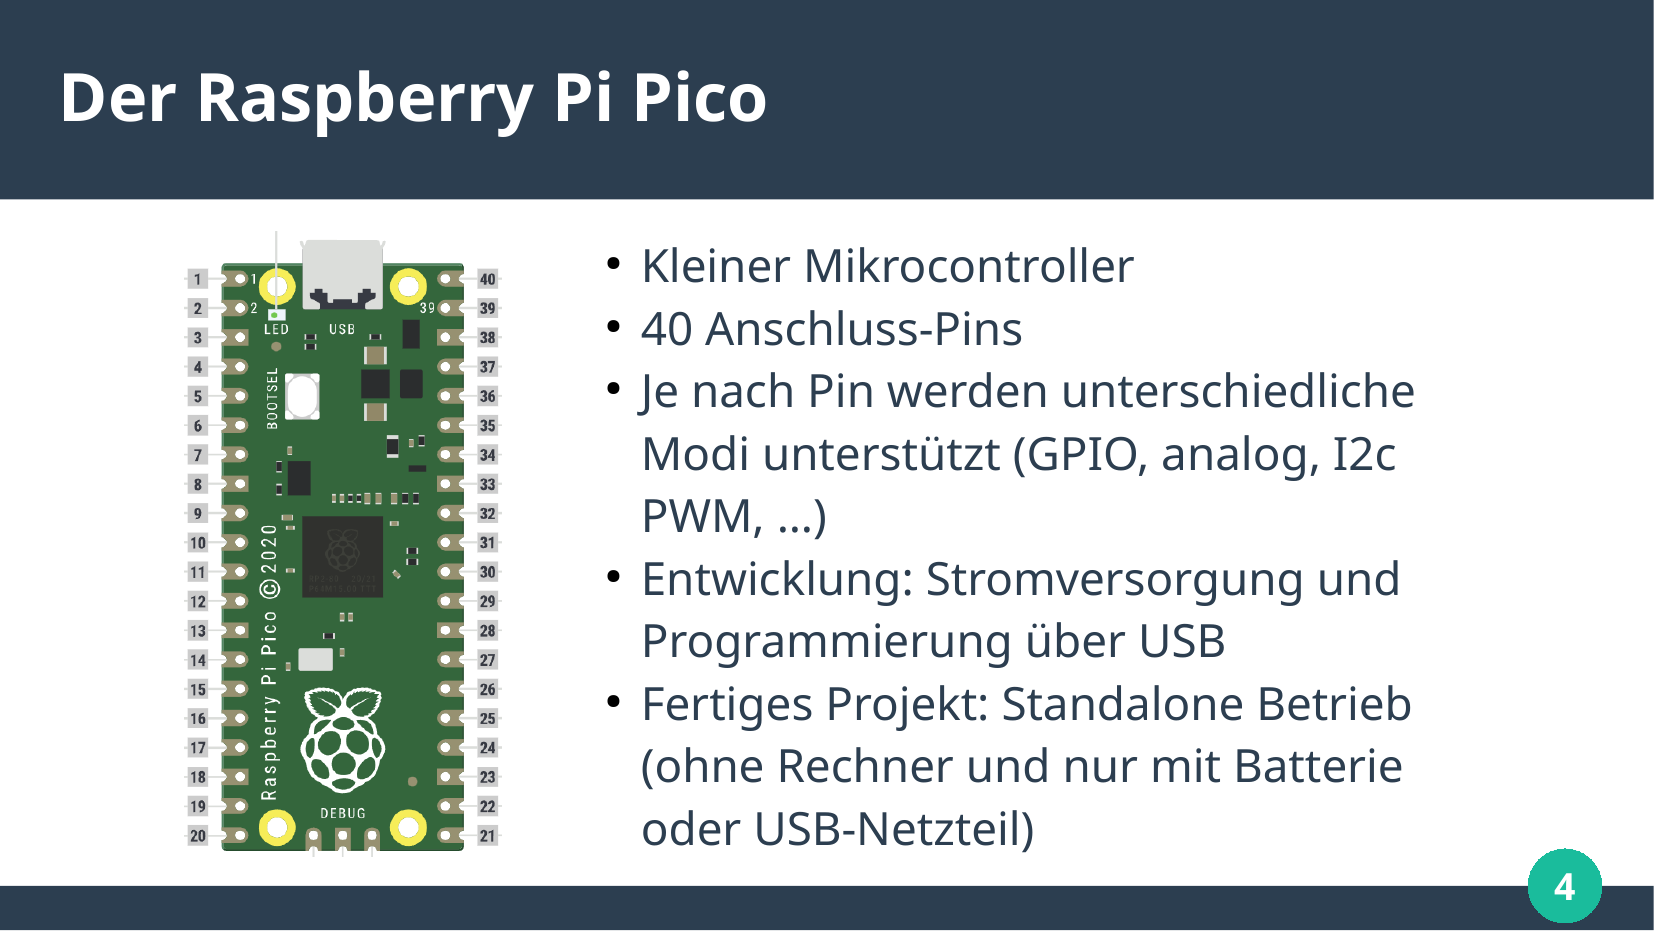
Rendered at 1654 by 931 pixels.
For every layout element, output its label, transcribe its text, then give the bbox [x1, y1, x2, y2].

picture [184, 231, 502, 857]
text_box Kleiner Mikrocontroller 40 Anschluss-Pins Je nach Pin werden unterschiedliche Modi unterstützt (GPIO, analog, I2c PWM, …) Entwicklung: Stromversorgung und Programmierung über USB Fertiges Projekt: Standalone Betrieb (ohne Rechner und nur mit Batterie oder USB-Netzteil) [590, 226, 1447, 867]
title Der Raspberry Pi Pico [59, 37, 1595, 155]
